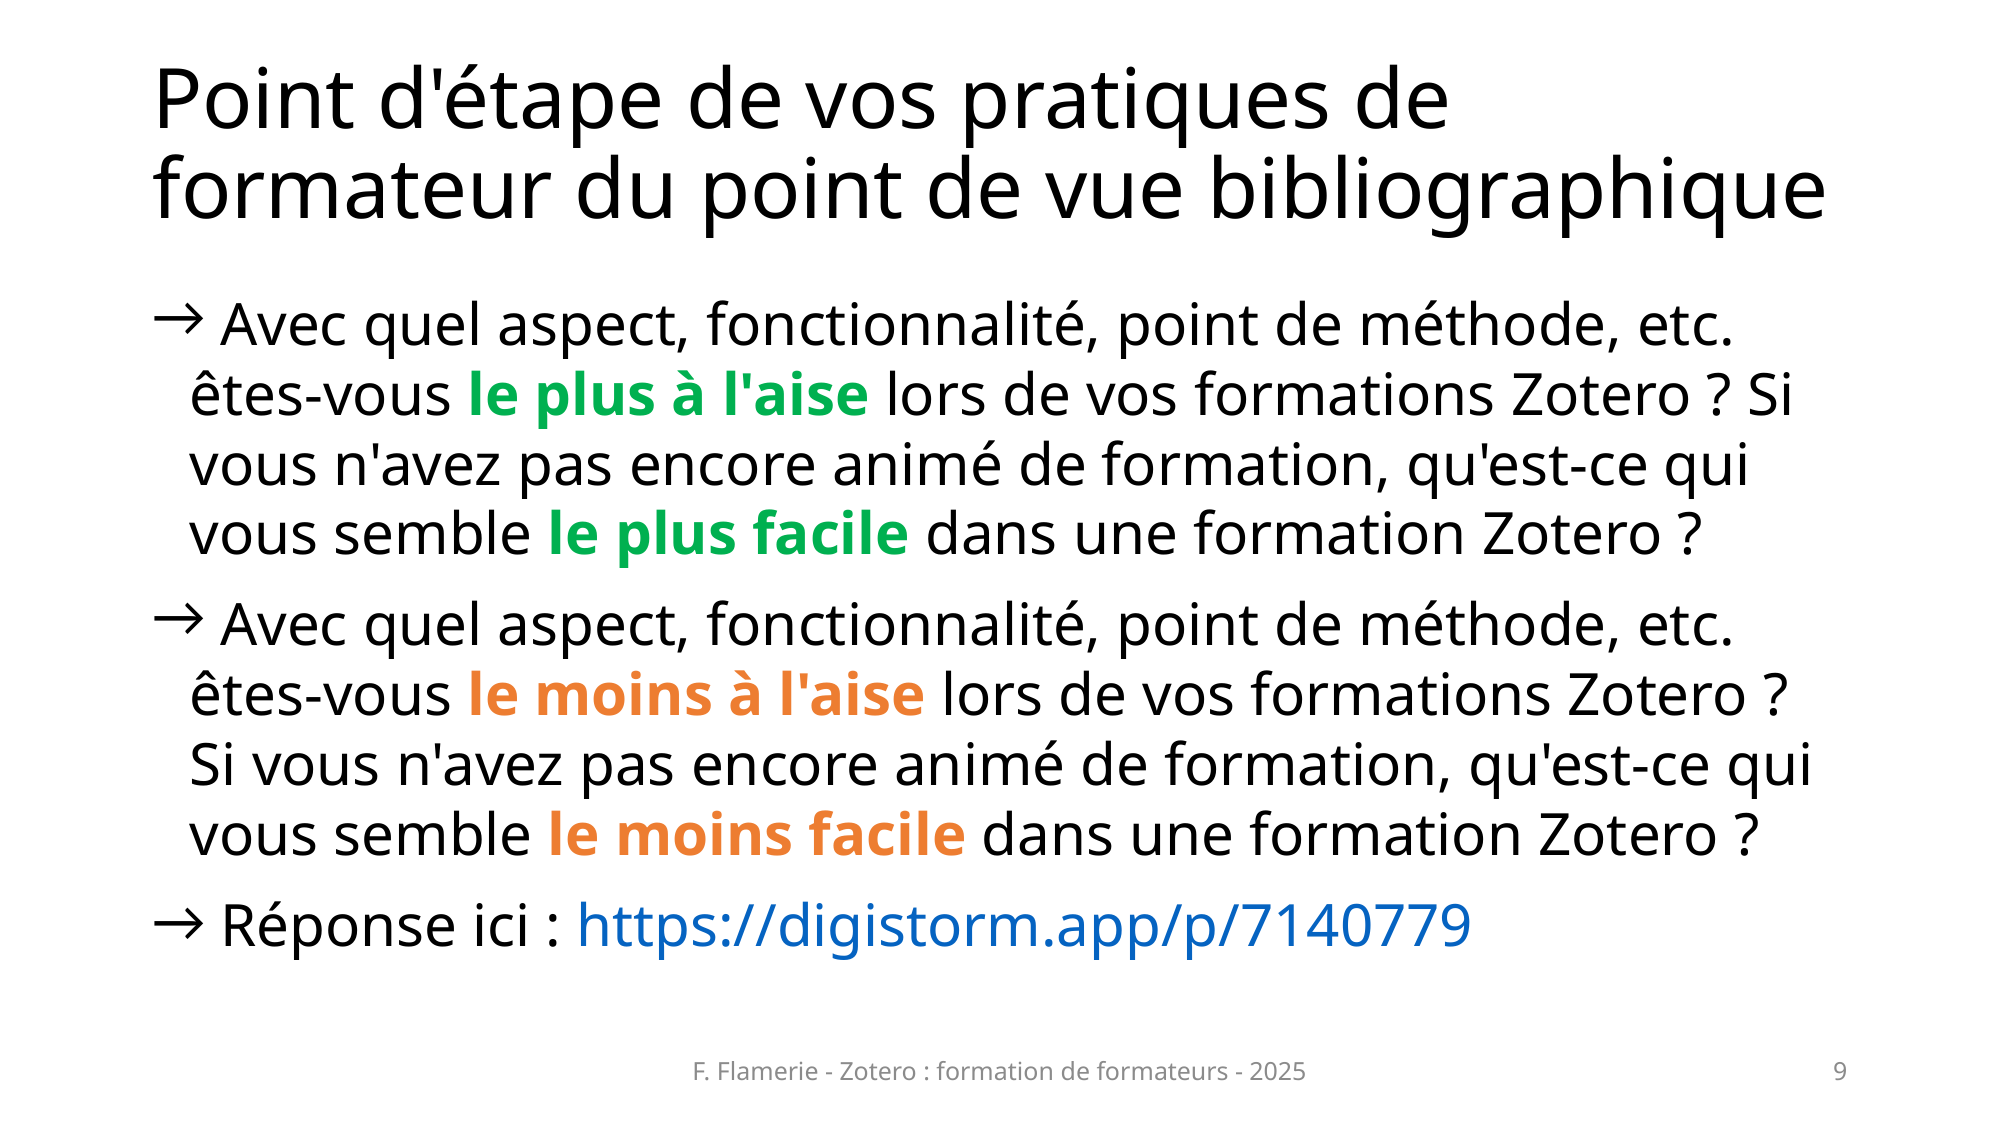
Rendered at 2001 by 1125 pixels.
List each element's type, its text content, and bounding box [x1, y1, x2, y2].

list Avec quel aspect, fonctionnalité, point de méthode, etc. êtes‐vous le plus à l'aise lors de vos formations Zotero ? Si vous n'avez pas encore animé de formation, qu'est‐ce qui vous semble le plus facile dans une formation Zotero ? Avec quel aspect, fonctionnalité, point de méthode, etc. êtes‐vous le moins à l'aise lors de vos formations Zotero ? Si vous n'avez pas encore animé de formation, qu'est‐ce qui vous semble le moins facile dans une formation Zotero ? Réponse ici : https://digistorm.app/p/7140779 [137, 279, 1863, 1125]
title Point d'étape de vos pratiques de formateur du point de vue bibliographique [137, 38, 1863, 256]
